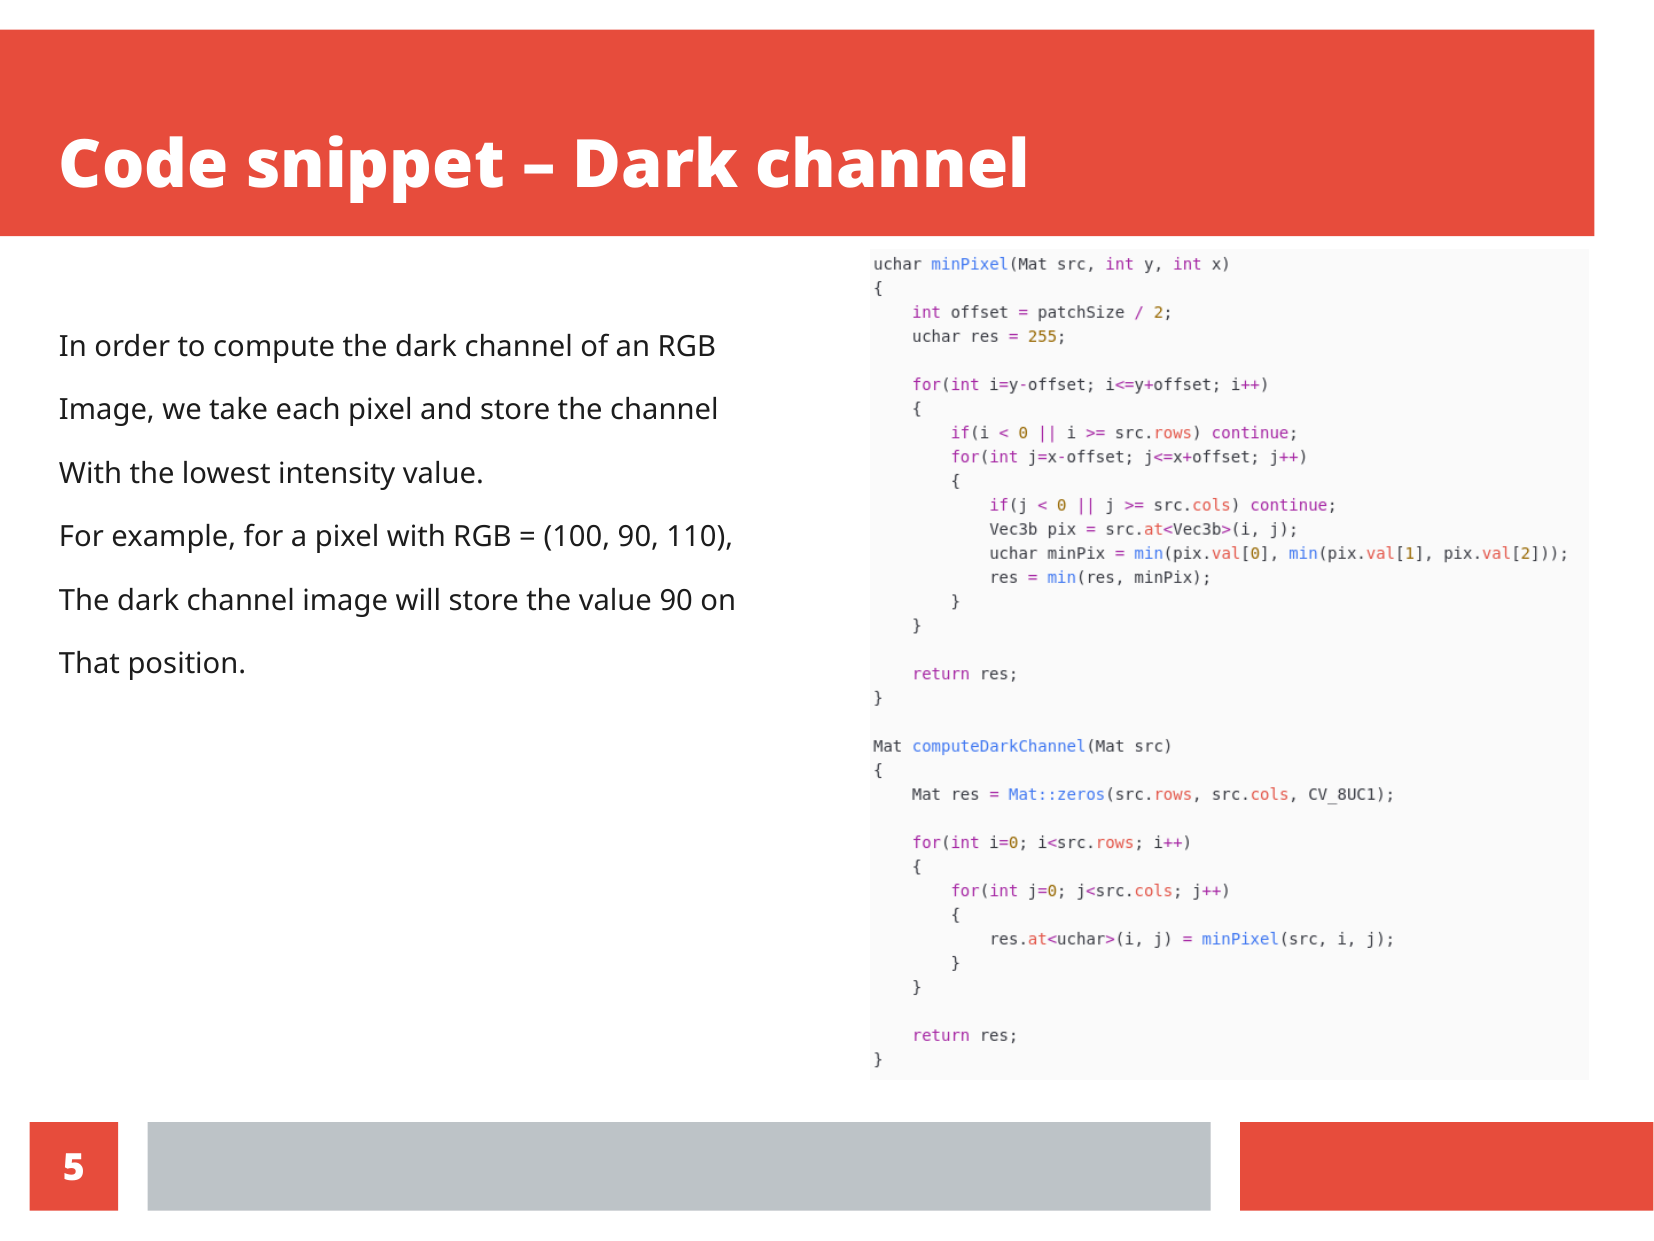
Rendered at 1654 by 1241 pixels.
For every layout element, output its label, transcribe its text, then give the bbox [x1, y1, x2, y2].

picture [870, 249, 1589, 1081]
list In order to compute the dark channel of an RGB Image, we take each pixel and store the channel With the lowest intensity value. For example, for a pixel with RGB = (100, 90, 110), The dark channel image will store the value 90 on That position. [59, 324, 1565, 1093]
title Code snippet – Dark channel [59, 59, 1595, 207]
